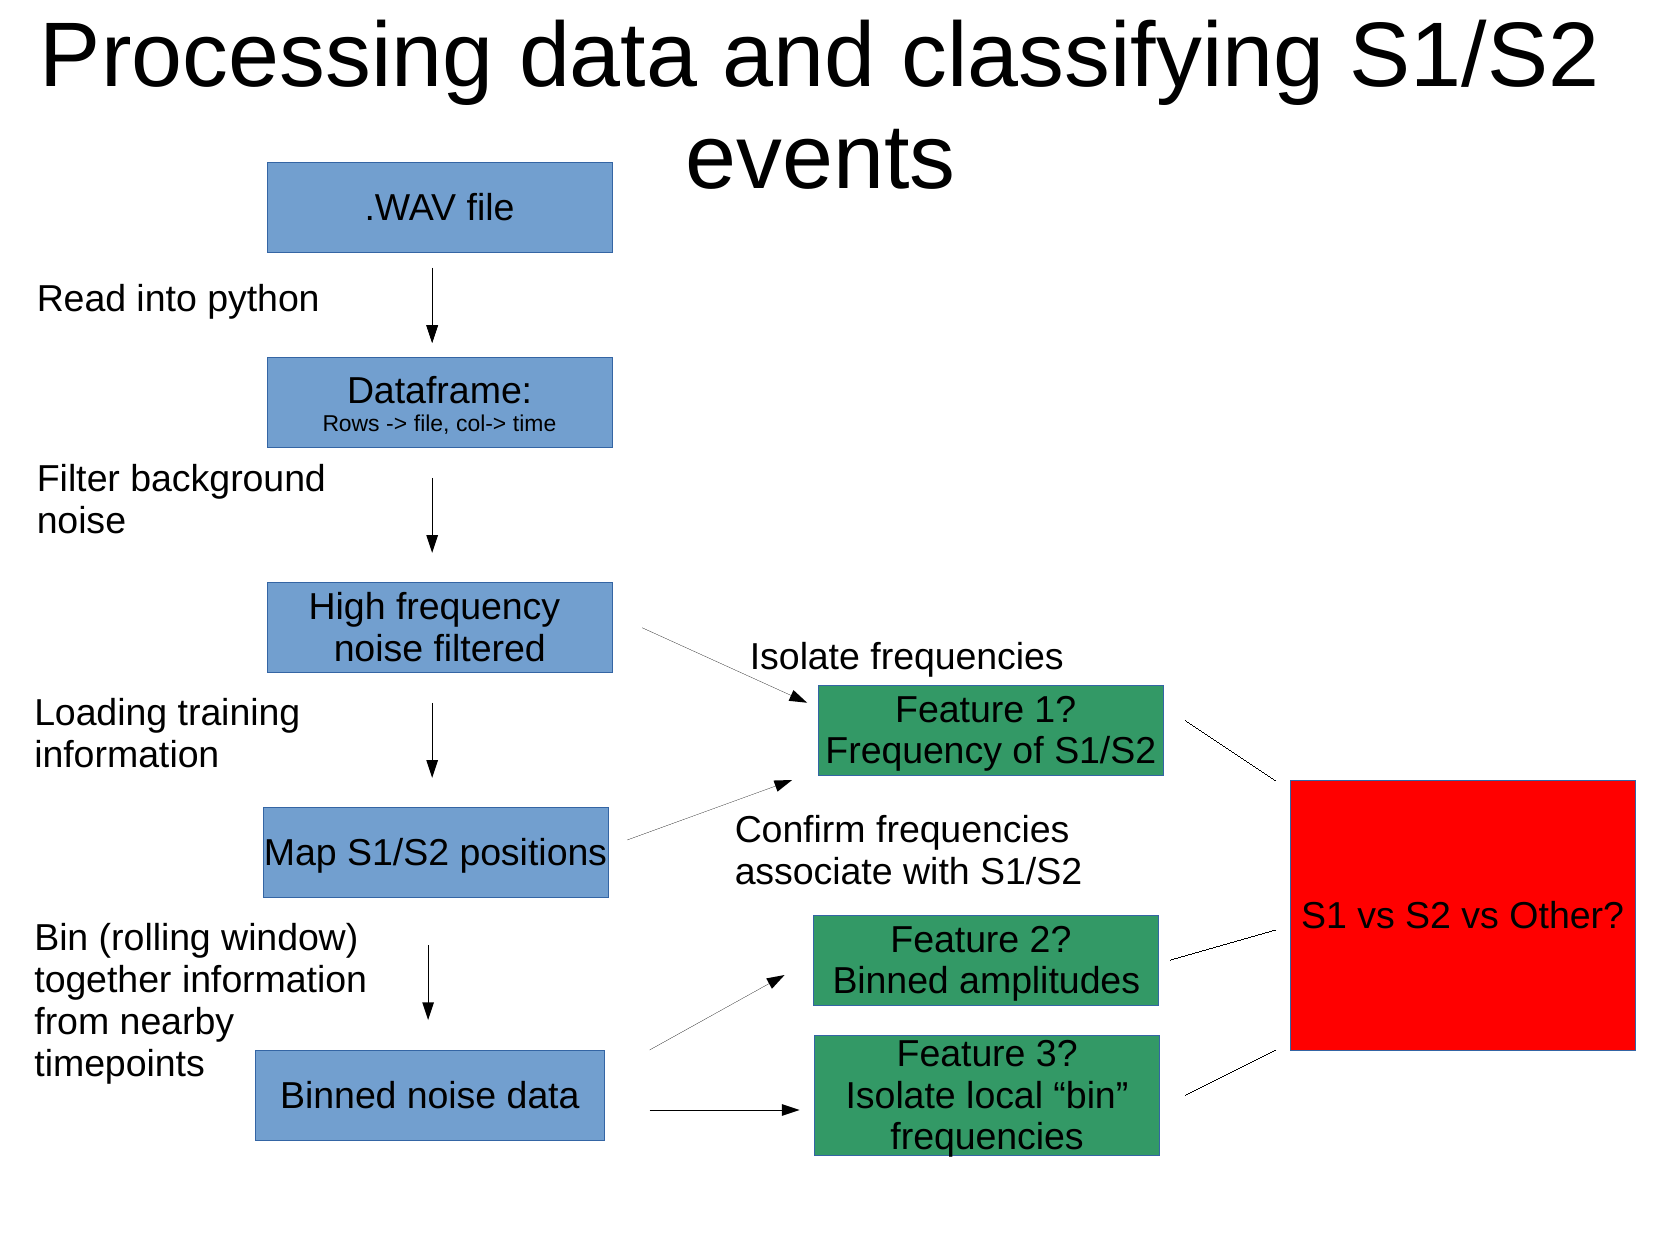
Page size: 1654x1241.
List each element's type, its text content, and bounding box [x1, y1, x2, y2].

text_box Loading training information [19, 684, 423, 826]
text_box Read into python [22, 270, 335, 327]
text_box Confirm frequencies associate with S1/S2 [720, 801, 1123, 901]
text_box S1 vs S2 vs Other? [1290, 780, 1636, 1051]
text_box Dataframe: Rows -> file, col-> time [267, 357, 613, 448]
title Processing data and classifying S1/S2 events [0, 2, 1648, 210]
text_box .WAV file [267, 162, 613, 253]
text_box Feature 3? Isolate local “bin” frequencies [814, 1035, 1160, 1156]
text_box High frequency noise filtered [267, 582, 613, 673]
text_box Bin (rolling window) together information from nearby timepoints [19, 909, 423, 1092]
text_box Feature 2? Binned amplitudes [813, 915, 1159, 1006]
text_box Feature 1? Frequency of S1/S2 [818, 685, 1164, 776]
text_box Map S1/S2 positions [263, 807, 609, 898]
text_box Binned noise data [255, 1050, 605, 1141]
text_box Filter background noise [22, 450, 425, 591]
text_box Isolate frequencies [735, 627, 1138, 709]
